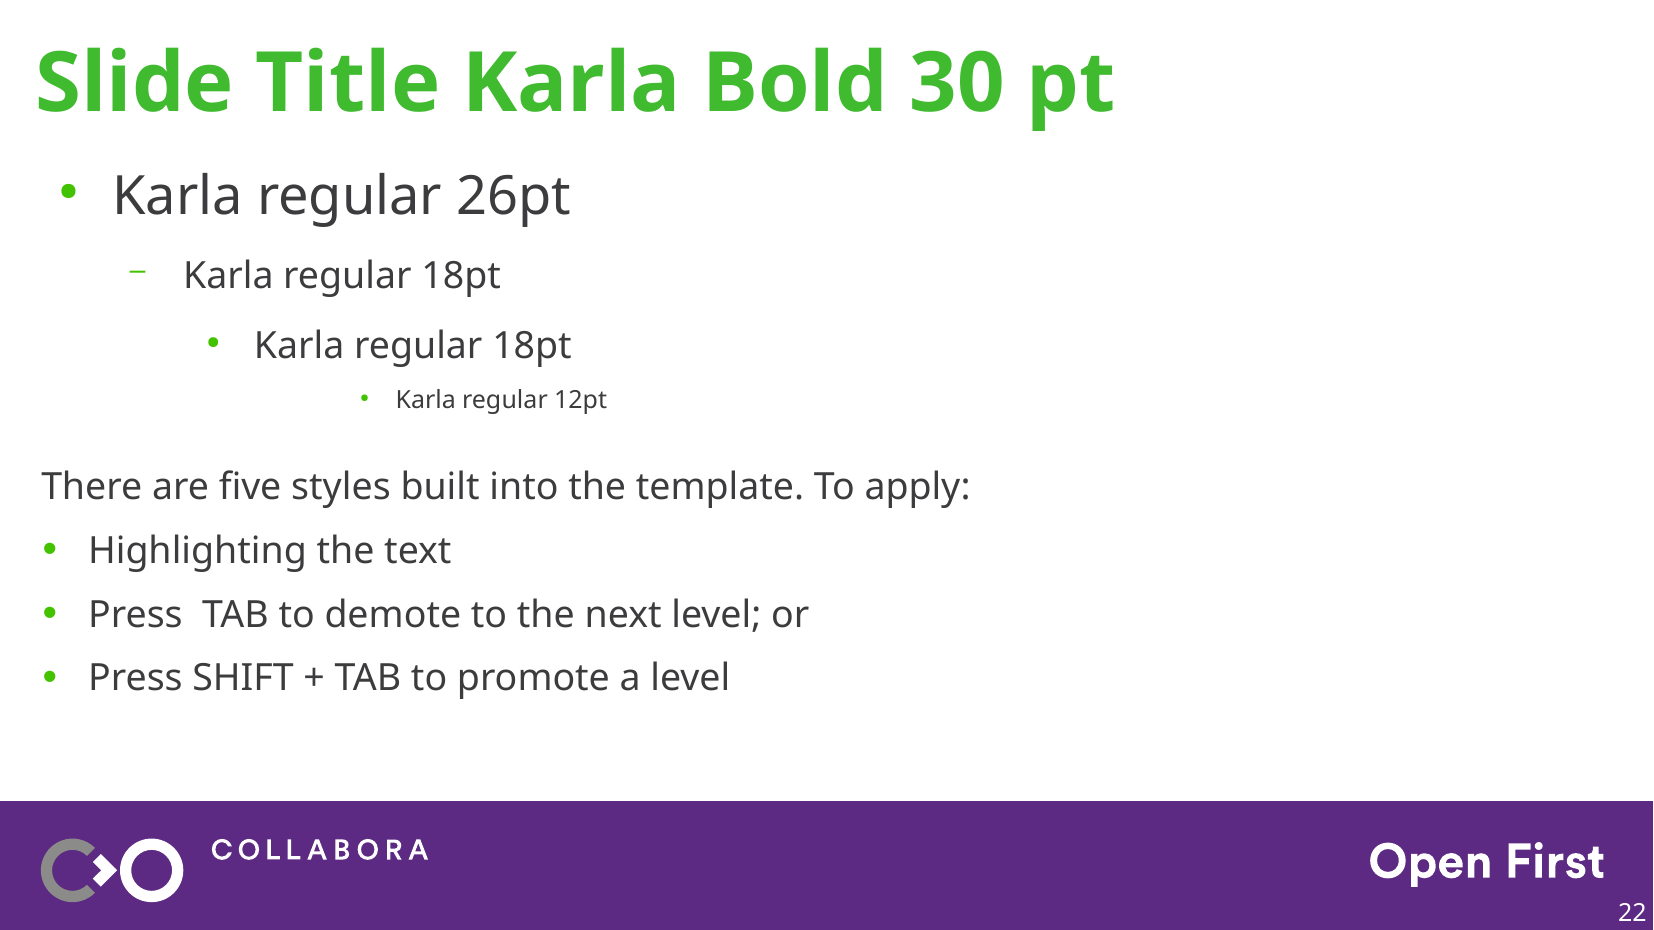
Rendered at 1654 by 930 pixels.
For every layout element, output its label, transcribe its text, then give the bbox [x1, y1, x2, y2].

title Slide Title Karla Bold 30 pt [35, 28, 1608, 192]
list Karla regular 26pt Karla regular 18pt Karla regular 18pt Karla regular 12pt There are five styles built into the template. To apply: Highlighting the text Press TAB to demote to the next level; or Press SHIFT + TAB to promote a level [41, 160, 1613, 804]
